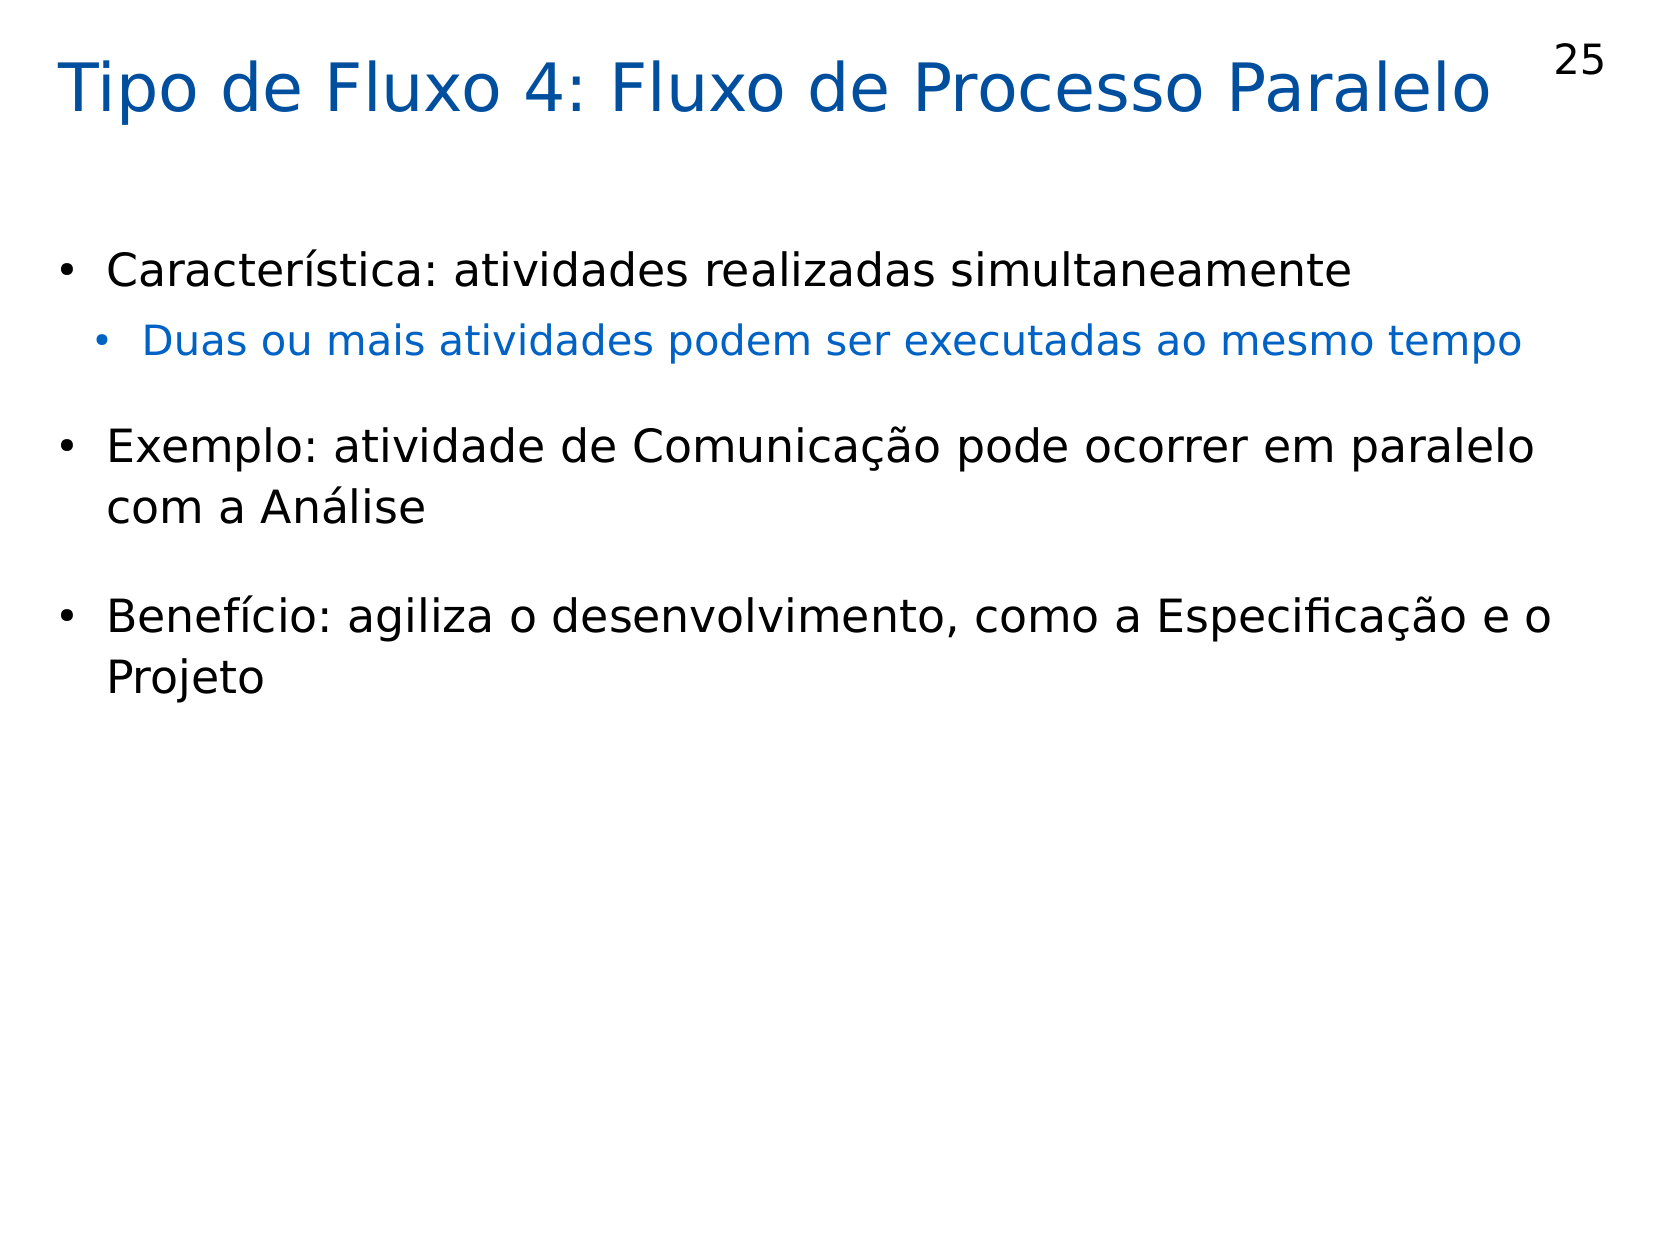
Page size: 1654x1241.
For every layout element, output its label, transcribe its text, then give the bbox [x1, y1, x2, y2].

list Característica: atividades realizadas simultaneamente Duas ou mais atividades podem ser executadas ao mesmo tempo Exemplo: atividade de Comunicação pode ocorrer em paralelo com a Análise Benefício: agiliza o desenvolvimento, como a Especificação e o Projeto [59, 236, 1595, 1211]
title Tipo de Fluxo 4: Fluxo de Processo Paralelo [59, 29, 1506, 148]
